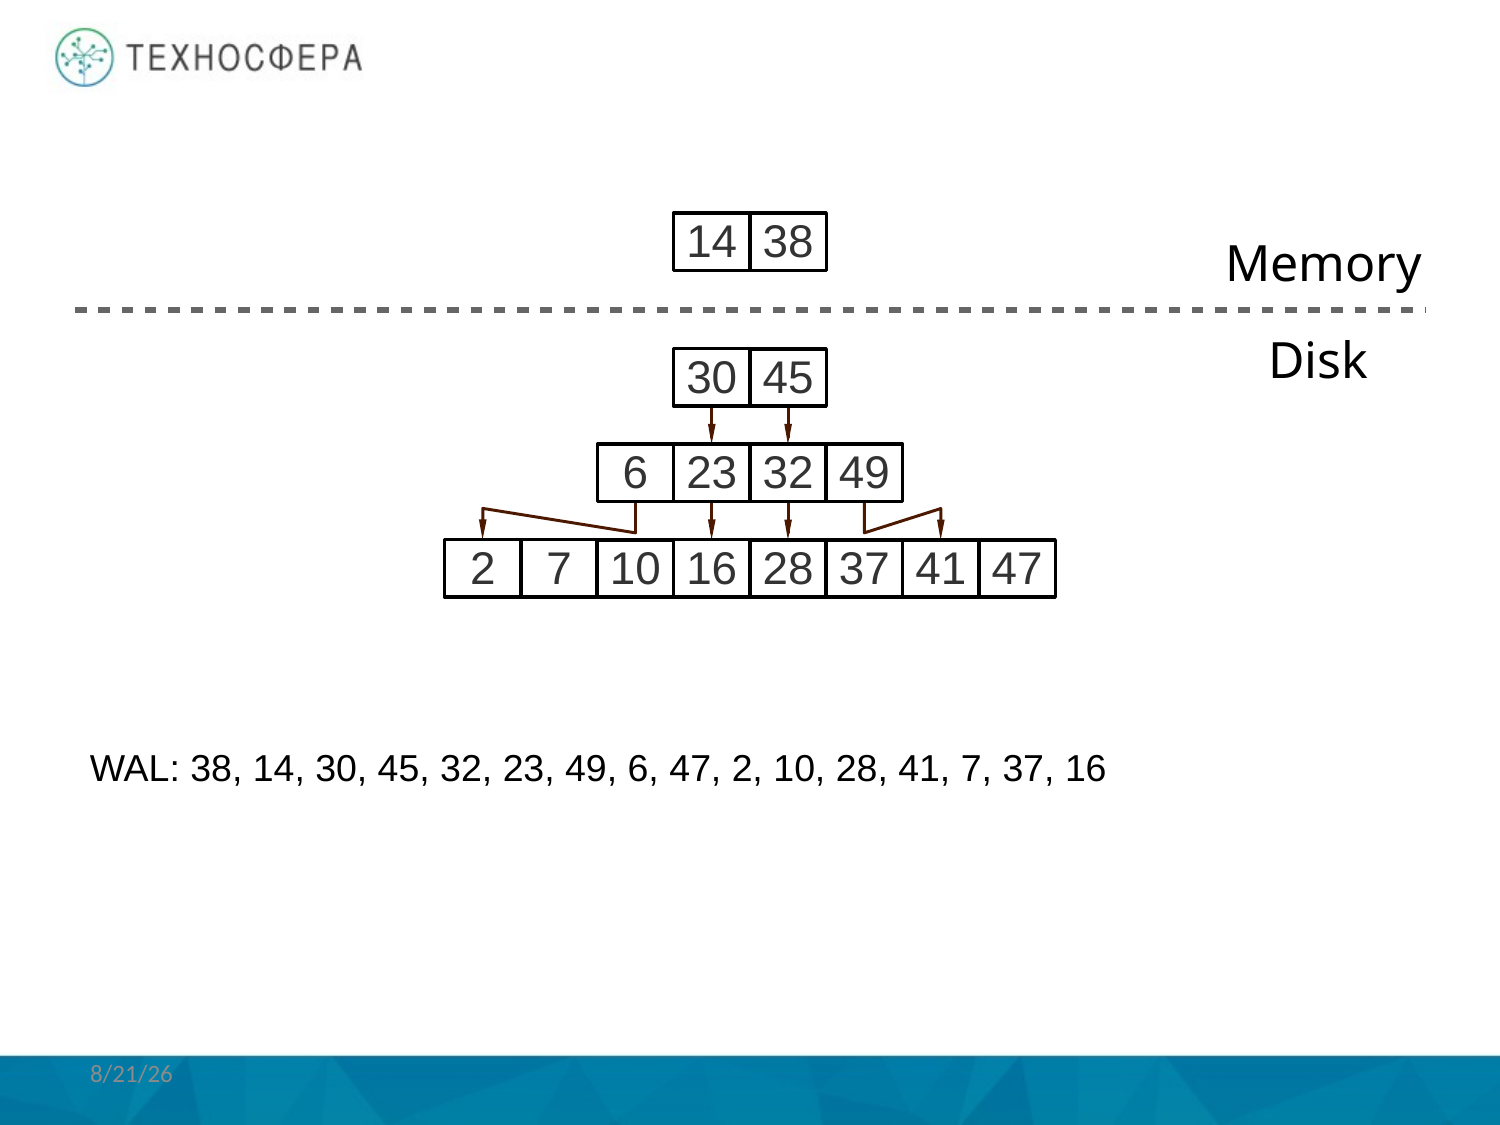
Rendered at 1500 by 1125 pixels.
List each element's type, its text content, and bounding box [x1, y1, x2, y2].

text_box 23 [673, 444, 750, 502]
text_box 49 [826, 444, 903, 502]
text_box 38 [750, 213, 827, 271]
text_box WAL: 38, 14, 30, 45, 32, 23, 49, 6, 47, 2, 10, 28, 41, 7, 37, 16 [75, 739, 1361, 797]
text_box 28 [750, 539, 826, 598]
text_box 47 [979, 539, 1056, 598]
text_box 7 [520, 539, 597, 597]
text_box 37 [826, 539, 902, 598]
text_box 16 [673, 539, 750, 598]
text_box 30 [673, 348, 750, 407]
text_box 2 [444, 539, 521, 598]
text_box 32 [750, 444, 826, 502]
text_box 10 [597, 539, 673, 598]
text_box Memory [1210, 220, 1443, 297]
text_box 41 [902, 539, 979, 598]
text_box 14 [673, 212, 750, 271]
text_box 6 [597, 444, 673, 502]
picture [0, 0, 1500, 1057]
text_box 45 [750, 348, 827, 407]
text_box Disk [1253, 317, 1391, 394]
